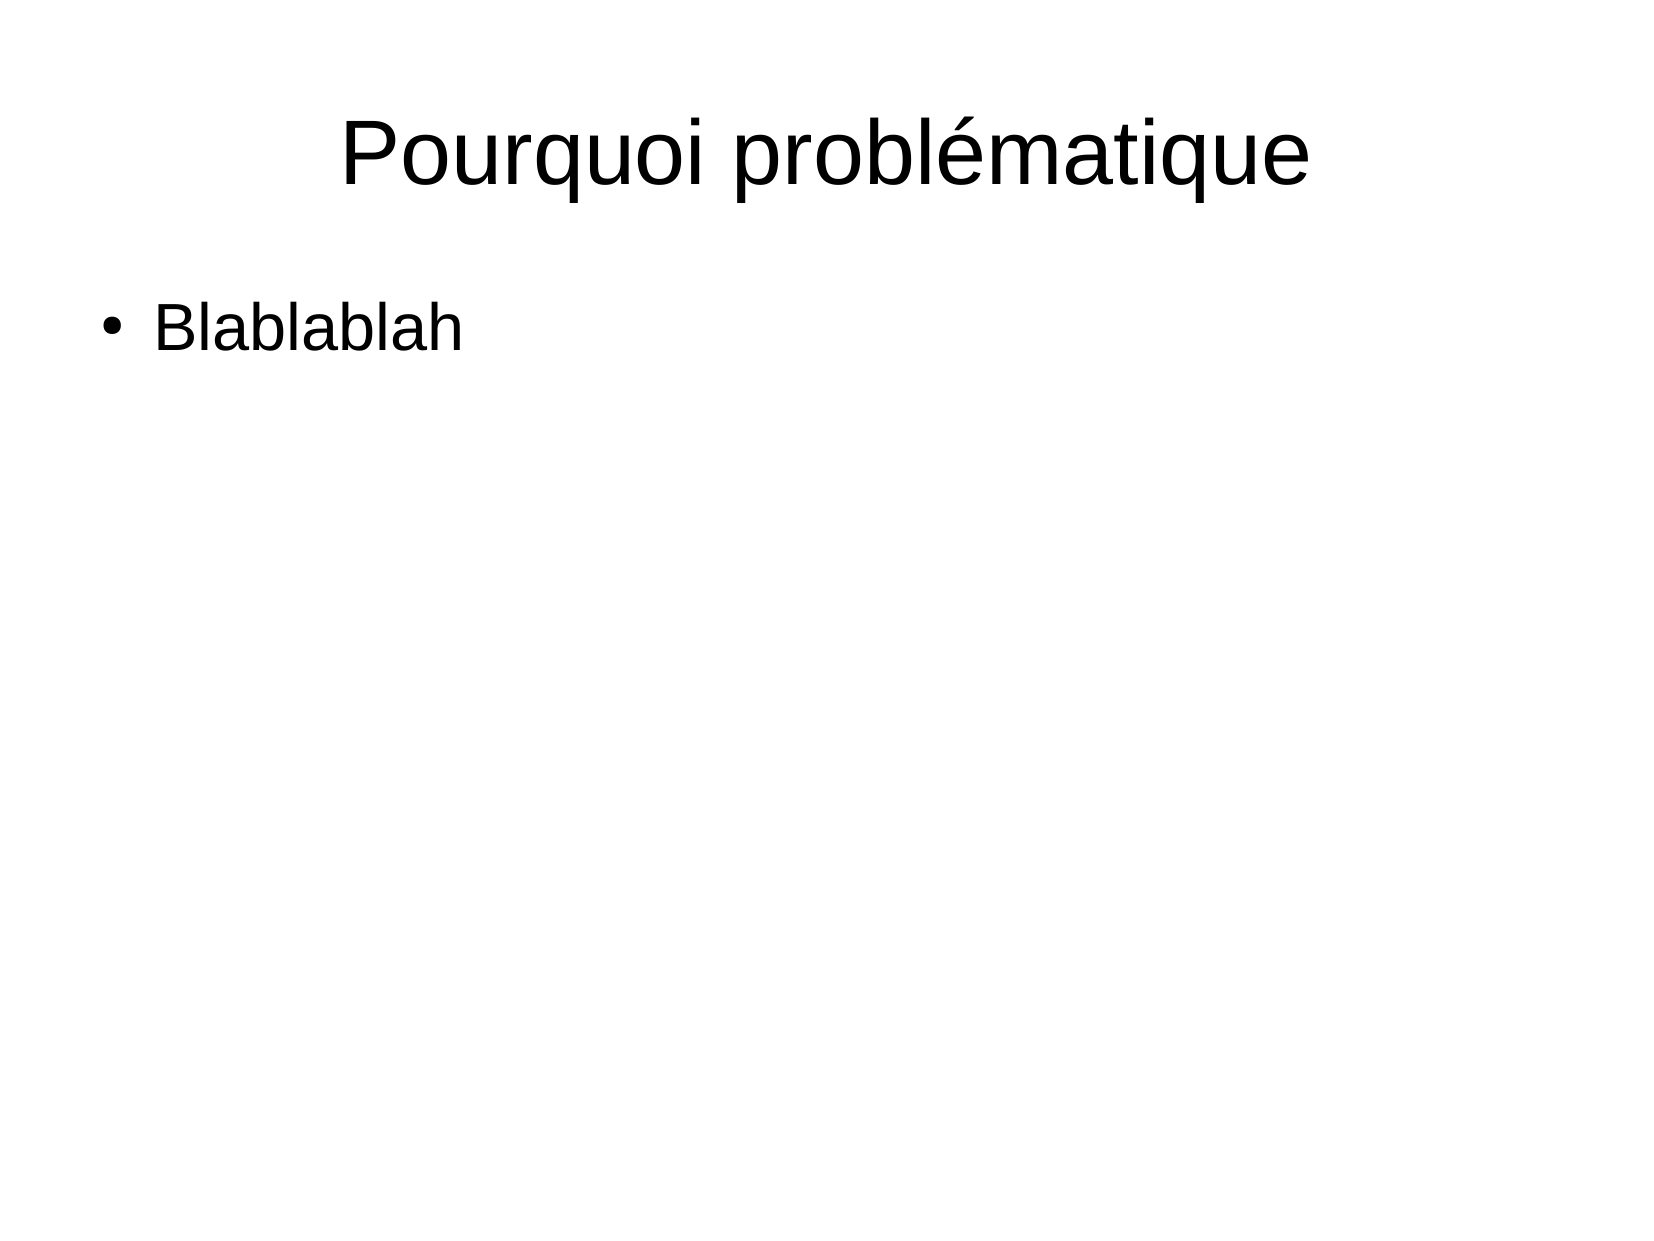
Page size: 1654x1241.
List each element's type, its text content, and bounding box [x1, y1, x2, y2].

title Pourquoi problématique [82, 49, 1571, 257]
list Blablablah [82, 290, 1538, 1010]
